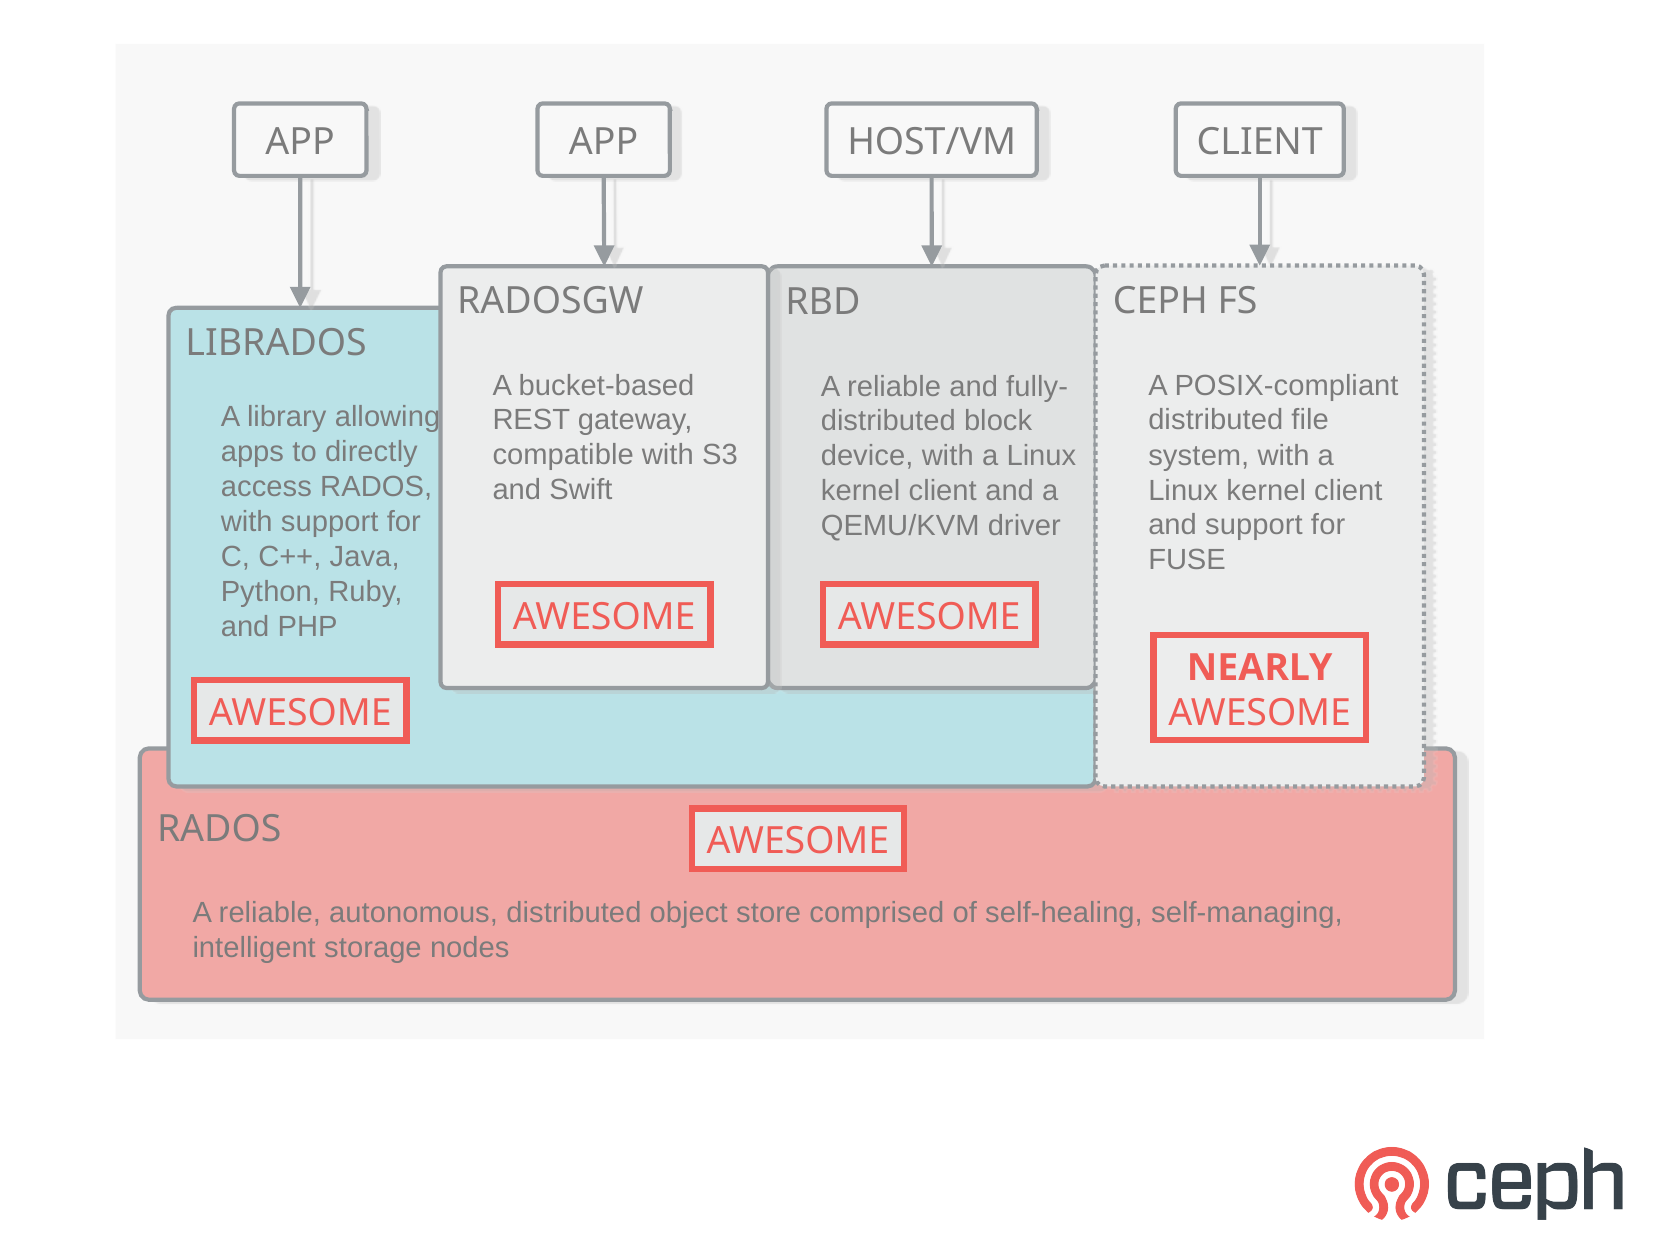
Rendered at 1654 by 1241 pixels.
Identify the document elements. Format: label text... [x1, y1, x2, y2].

text_box AWESOME [498, 584, 711, 645]
text_box AWESOME [691, 808, 905, 869]
text_box AWESOME [194, 680, 407, 741]
text_box [115, 43, 1485, 1040]
text_box AWESOME [823, 584, 1036, 645]
text_box NEARLY AWESOME [1153, 634, 1366, 741]
picture [1308, 1100, 1654, 1241]
